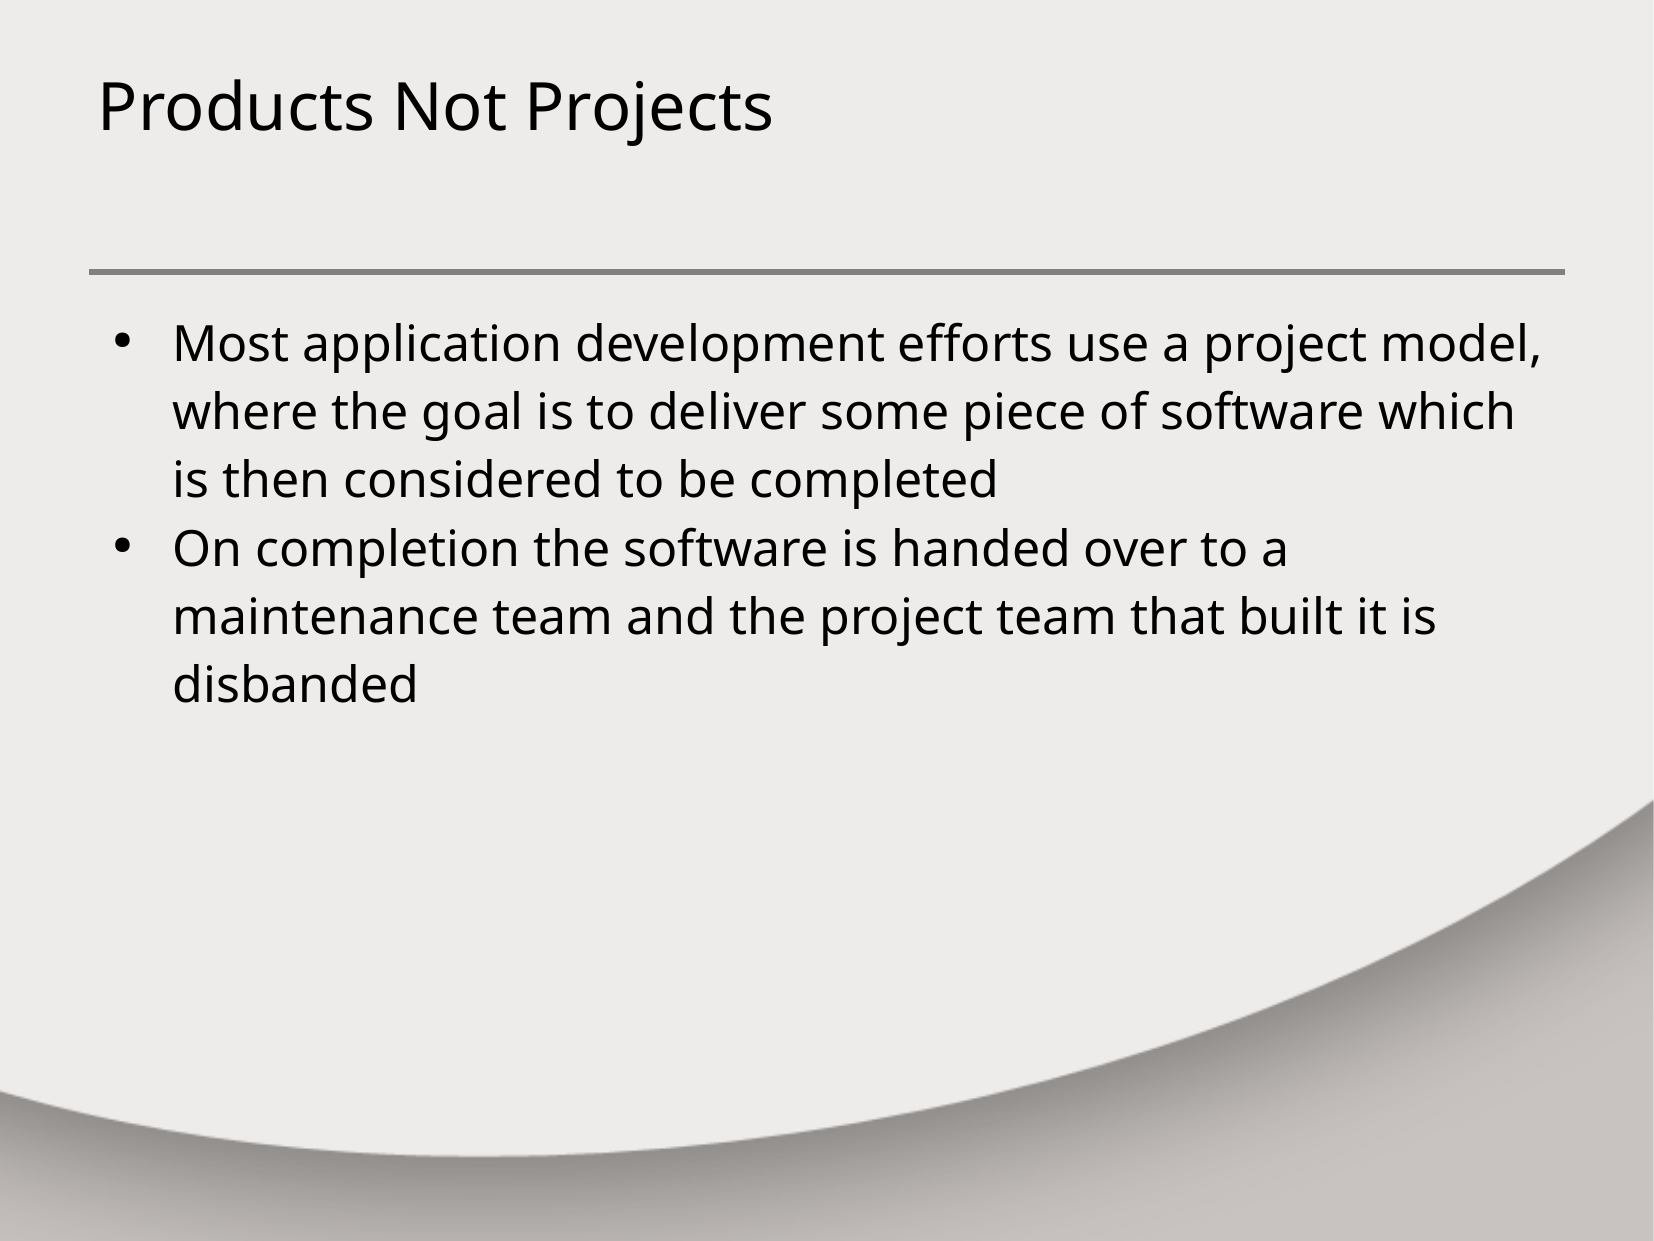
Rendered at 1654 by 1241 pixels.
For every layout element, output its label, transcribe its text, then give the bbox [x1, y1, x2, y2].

title Products Not Projects [97, 75, 1561, 226]
picture [0, 0, 1654, 1241]
text_box Most application development efforts use a project model, where the goal is to deliver some piece of software which is then considered to be completed On completion the software is handed over to a maintenance team and the project team that built it is disbanded [97, 300, 1561, 1163]
